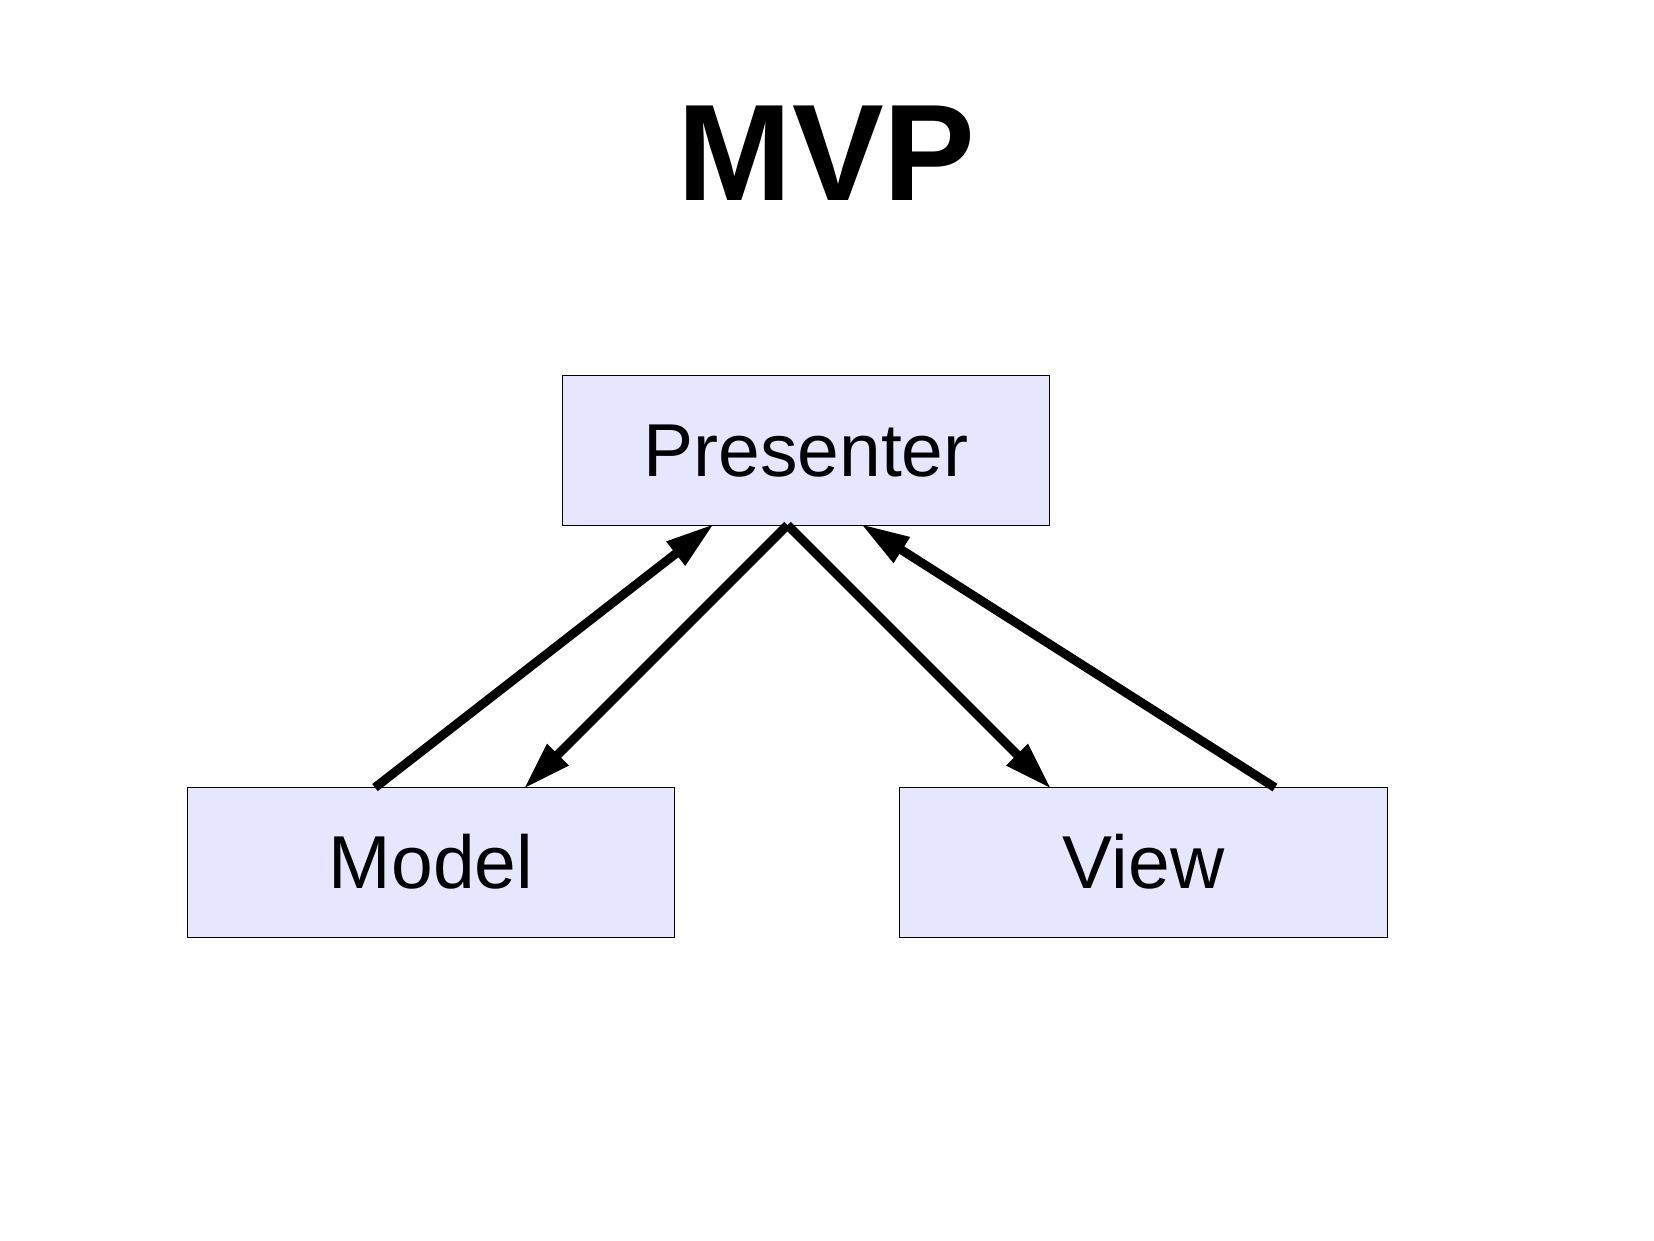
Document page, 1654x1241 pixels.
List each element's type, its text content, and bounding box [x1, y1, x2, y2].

title MVP [82, 56, 1571, 250]
text_box View [899, 787, 1388, 938]
text_box Presenter [562, 375, 1050, 526]
text_box Model [187, 787, 675, 938]
